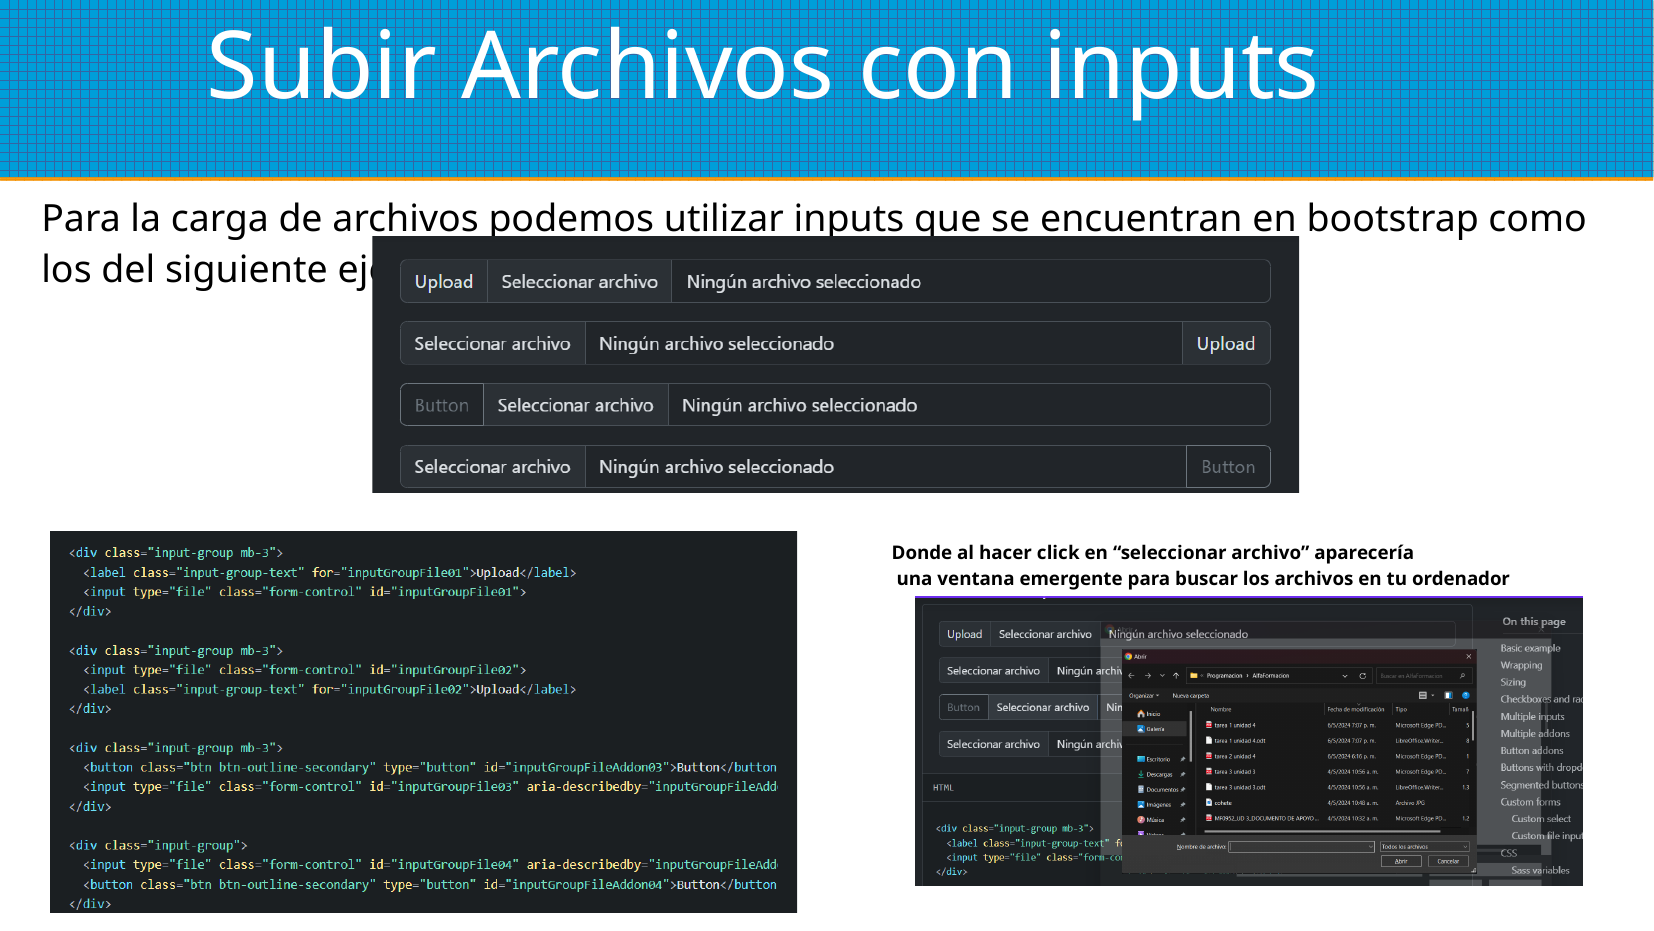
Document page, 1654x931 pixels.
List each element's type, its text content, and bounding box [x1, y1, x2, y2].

title Subir Archivos con inputs [206, 0, 1654, 126]
picture [915, 596, 1583, 886]
picture [372, 236, 1300, 493]
list Para la carga de archivos podemos utilizar inputs que se encuentran en bootstrap como los del siguiente ejemplo: [0, 191, 1625, 325]
picture [50, 531, 798, 914]
text_box Donde al hacer click en “seleccionar archivo” aparecería una ventana emergente para buscar los archivos en tu ordenador [885, 531, 1574, 661]
